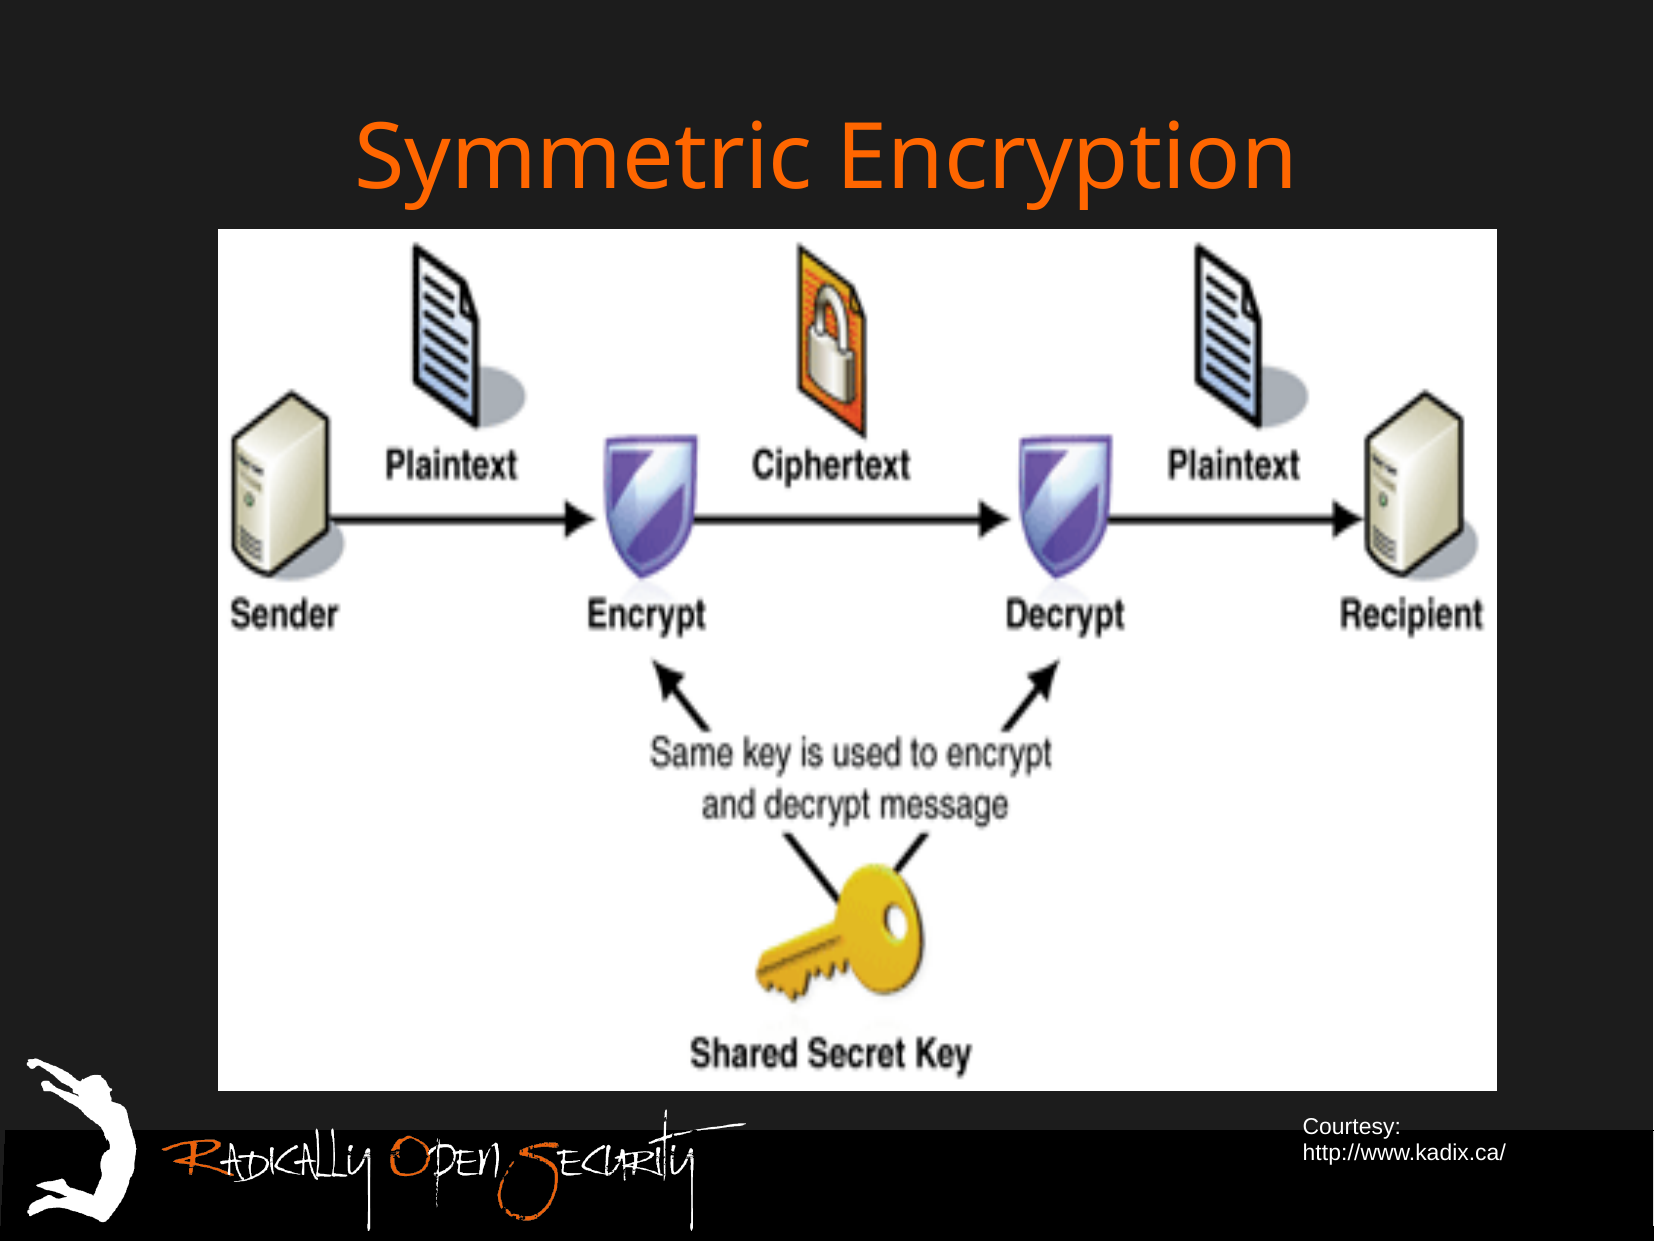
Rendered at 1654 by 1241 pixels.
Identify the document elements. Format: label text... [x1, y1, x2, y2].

text_box Courtesy: http://www.kadix.ca/ [1287, 1106, 1645, 1173]
title Symmetric Encryption [82, 49, 1571, 257]
picture [0, 229, 1497, 1241]
